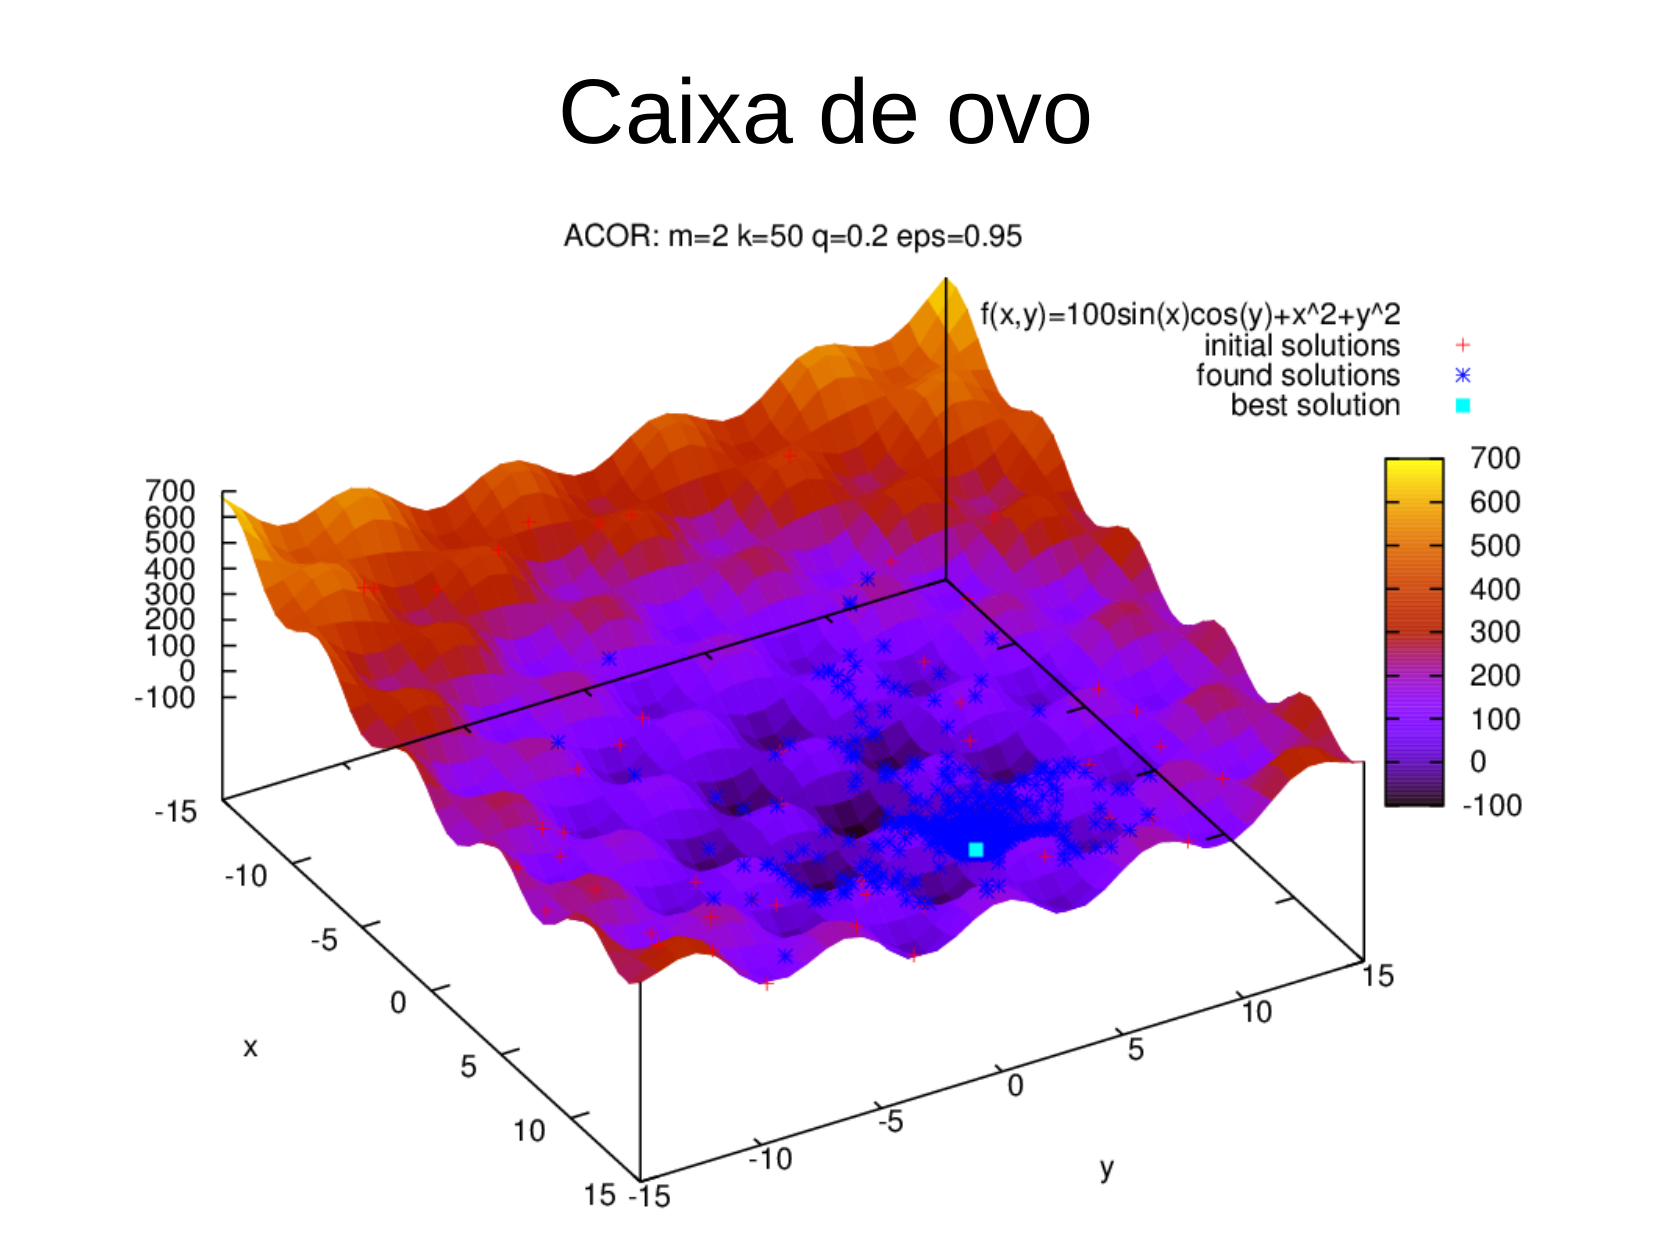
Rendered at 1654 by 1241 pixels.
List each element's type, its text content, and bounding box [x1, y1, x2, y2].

picture [12, 179, 1576, 1241]
title Caixa de ovo [82, 8, 1571, 179]
